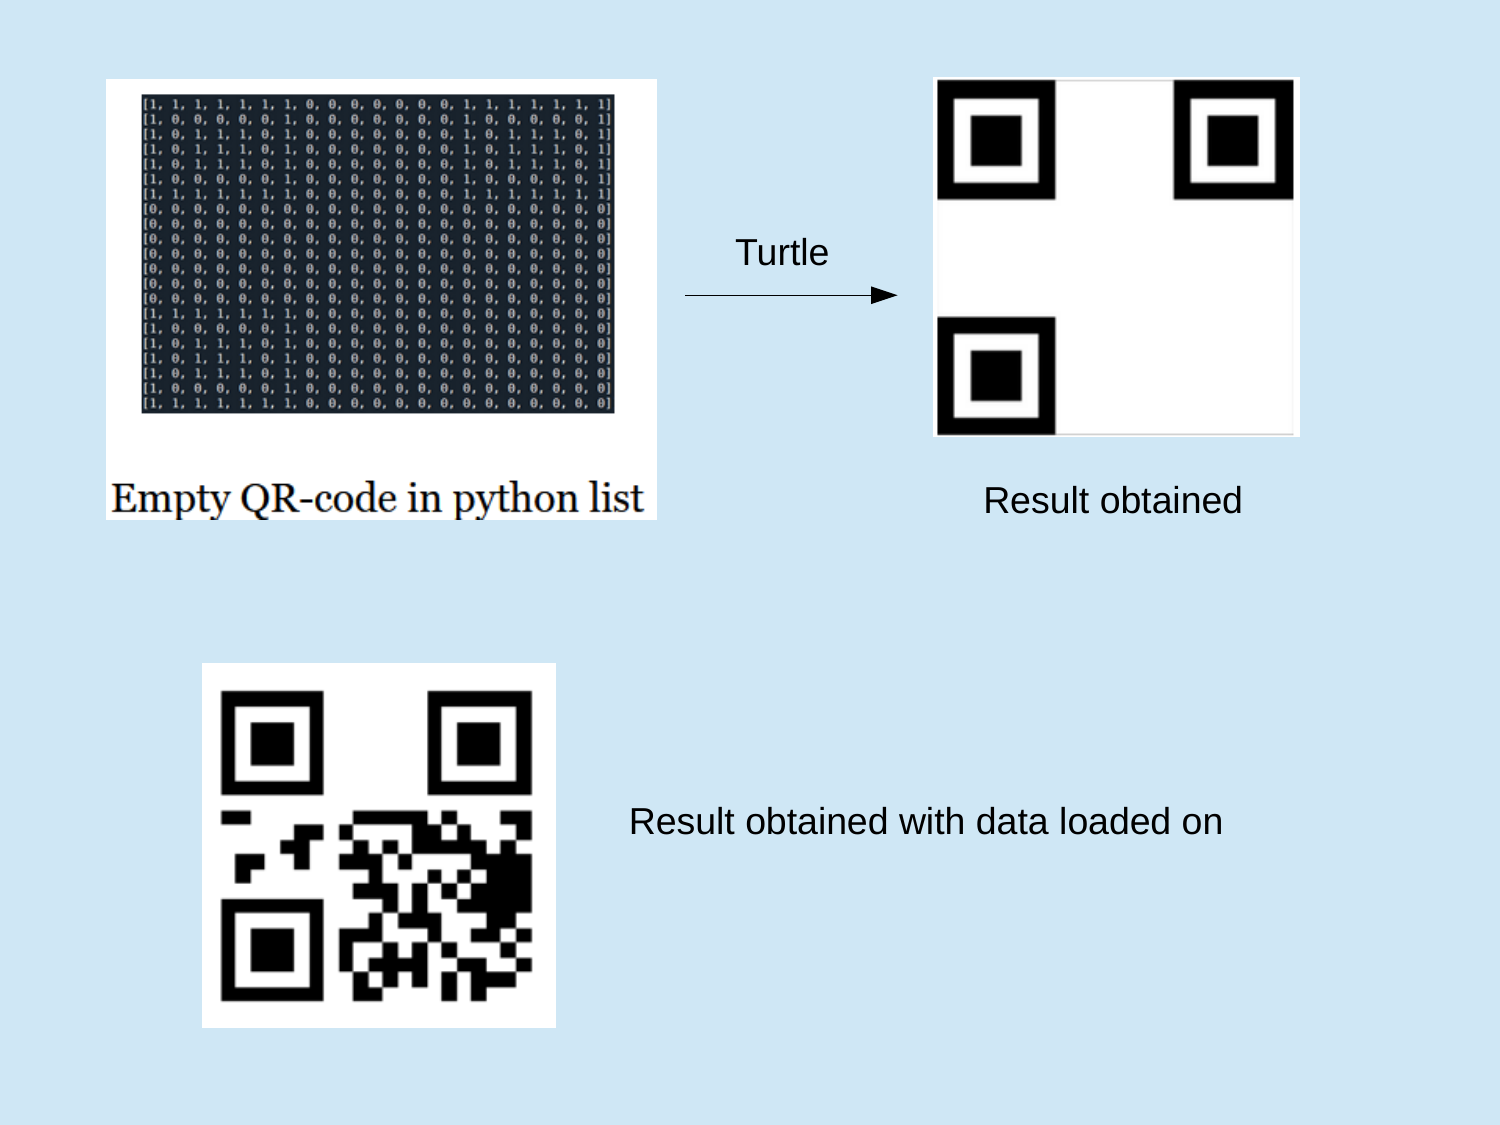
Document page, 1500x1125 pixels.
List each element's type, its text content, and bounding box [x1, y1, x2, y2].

text_box Result obtained with data loaded on [614, 793, 1241, 851]
picture [202, 663, 556, 1028]
text_box Turtle [720, 224, 886, 282]
text_box Result obtained [968, 472, 1264, 530]
picture [933, 77, 1300, 438]
picture [106, 79, 657, 520]
